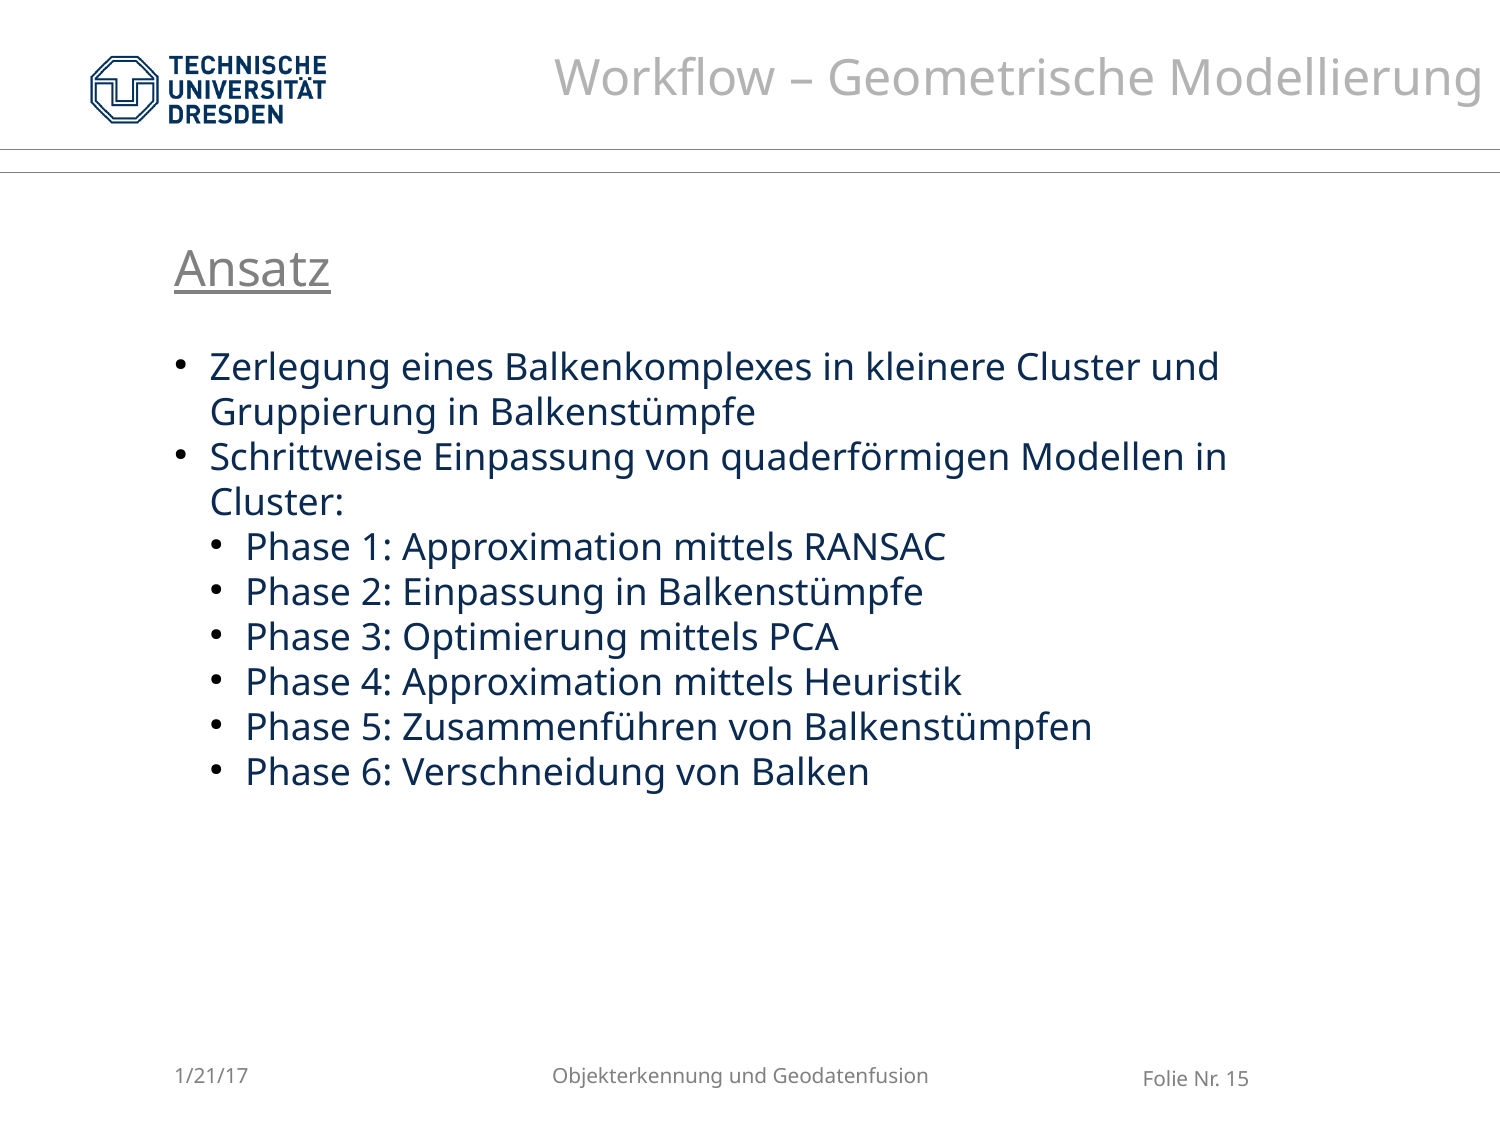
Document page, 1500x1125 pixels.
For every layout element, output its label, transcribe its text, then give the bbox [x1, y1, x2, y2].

text_box Zerlegung eines Balkenkomplexes in kleinere Cluster und Gruppierung in Balkenstümpfe Schrittweise Einpassung von quaderförmigen Modellen in Cluster: Phase 1: Approximation mittels RANSAC Phase 2: Einpassung in Balkenstümpfe Phase 3: Optimierung mittels PCA Phase 4: Approximation mittels Heuristik Phase 5: Zusammenführen von Balkenstümpfen Phase 6: Verschneidung von Balken [159, 290, 1384, 976]
picture [90, 54, 326, 124]
text_box Ansatz [159, 172, 1500, 360]
text_box Workflow – Geometrische Modellierung [464, 37, 1500, 172]
text_box 1/21/17 [159, 1045, 509, 1106]
